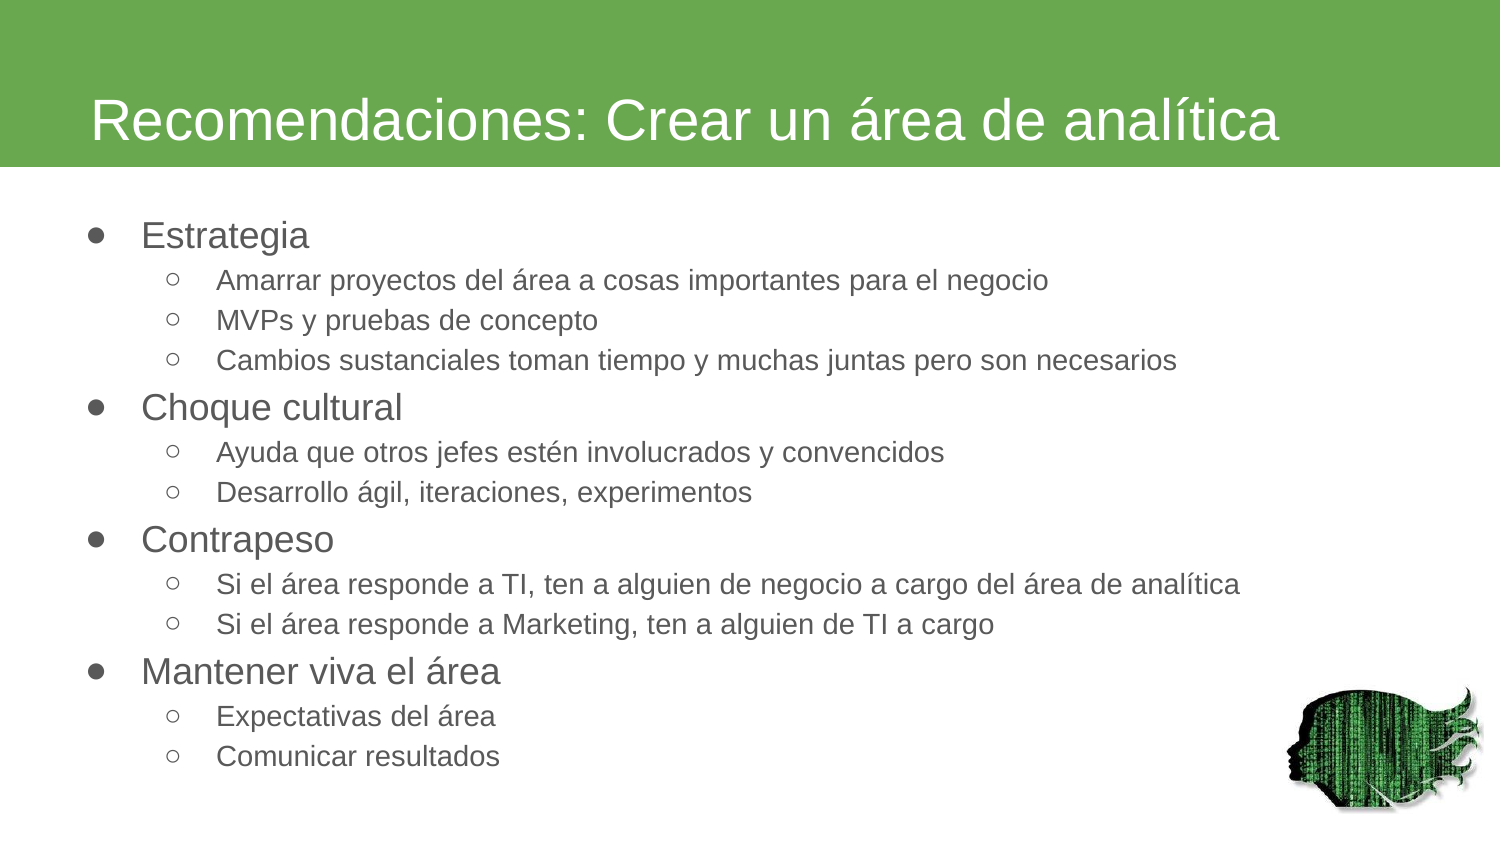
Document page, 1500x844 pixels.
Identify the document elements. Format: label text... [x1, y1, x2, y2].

list Estrategia Amarrar proyectos del área a cosas importantes para el negocio MVPs y pruebas de concepto Cambios sustanciales toman tiempo y muchas juntas pero son necesarios Choque cultural Ayuda que otros jefes estén involucrados y convencidos Desarrollo ágil, iteraciones, experimentos Contrapeso Si el área responde a TI, ten a alguien de negocio a cargo del área de analítica Si el área responde a Marketing, ten a alguien de TI a cargo Mantener viva el área Expectativas del área Comunicar resultados [51, 189, 1449, 814]
picture [1281, 678, 1484, 814]
title Recomendaciones: Crear un área de analítica [0, 0, 1500, 167]
